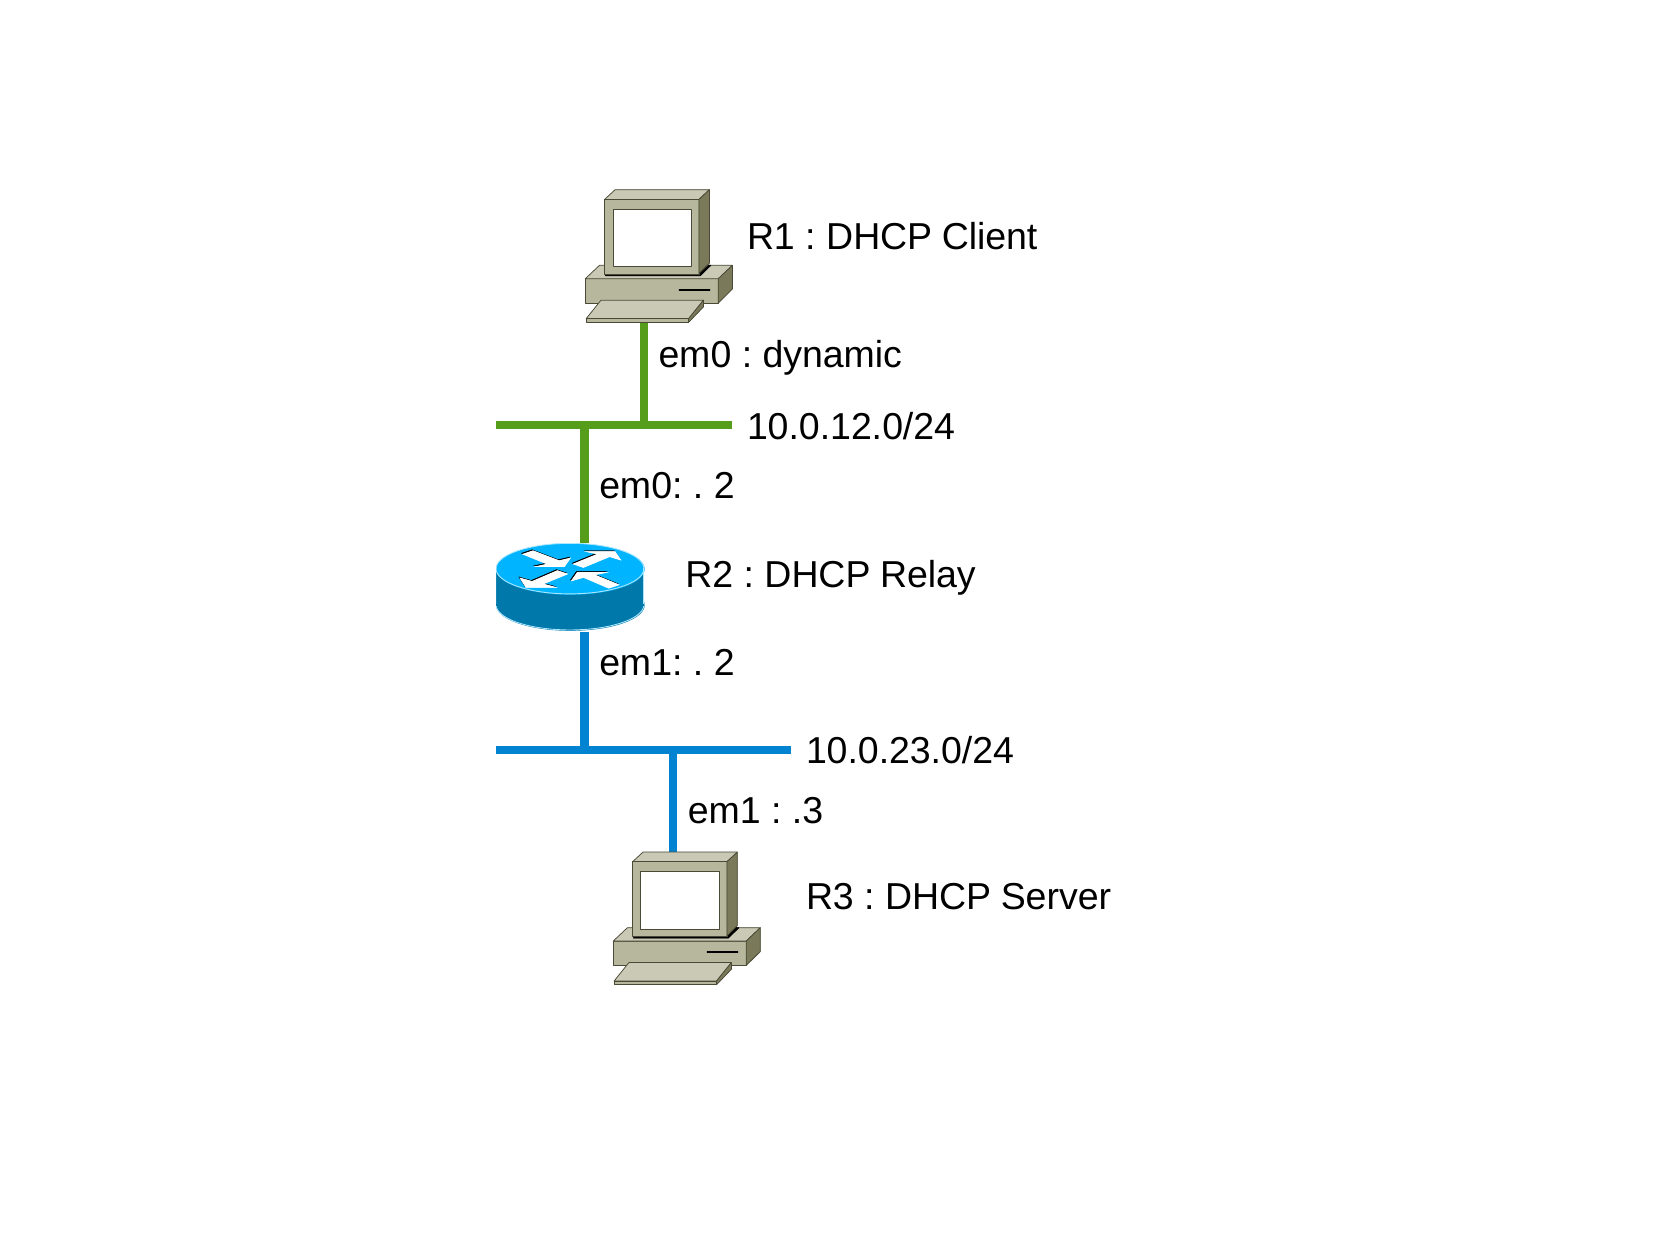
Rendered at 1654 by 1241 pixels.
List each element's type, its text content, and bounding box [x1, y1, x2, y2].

text_box em0 : dynamic [648, 326, 1146, 383]
picture [584, 188, 734, 324]
picture [496, 607, 645, 631]
text_box R1 : DHCP Client [734, 207, 1087, 265]
picture [524, 551, 569, 566]
picture [574, 552, 619, 567]
text_box em0: . 2 [584, 456, 762, 514]
text_box 10.0.12.0/24 [732, 397, 1058, 455]
text_box 10.0.23.0/24 [791, 722, 1087, 780]
picture [522, 571, 565, 589]
picture [581, 543, 645, 603]
picture [612, 851, 762, 987]
text_box em1 : .3 [673, 781, 851, 839]
text_box R2 : DHCP Relay [670, 545, 1055, 603]
picture [496, 543, 559, 565]
picture [572, 572, 617, 590]
text_box em1: . 2 [584, 634, 762, 691]
text_box R3 : DHCP Server [791, 868, 1176, 925]
